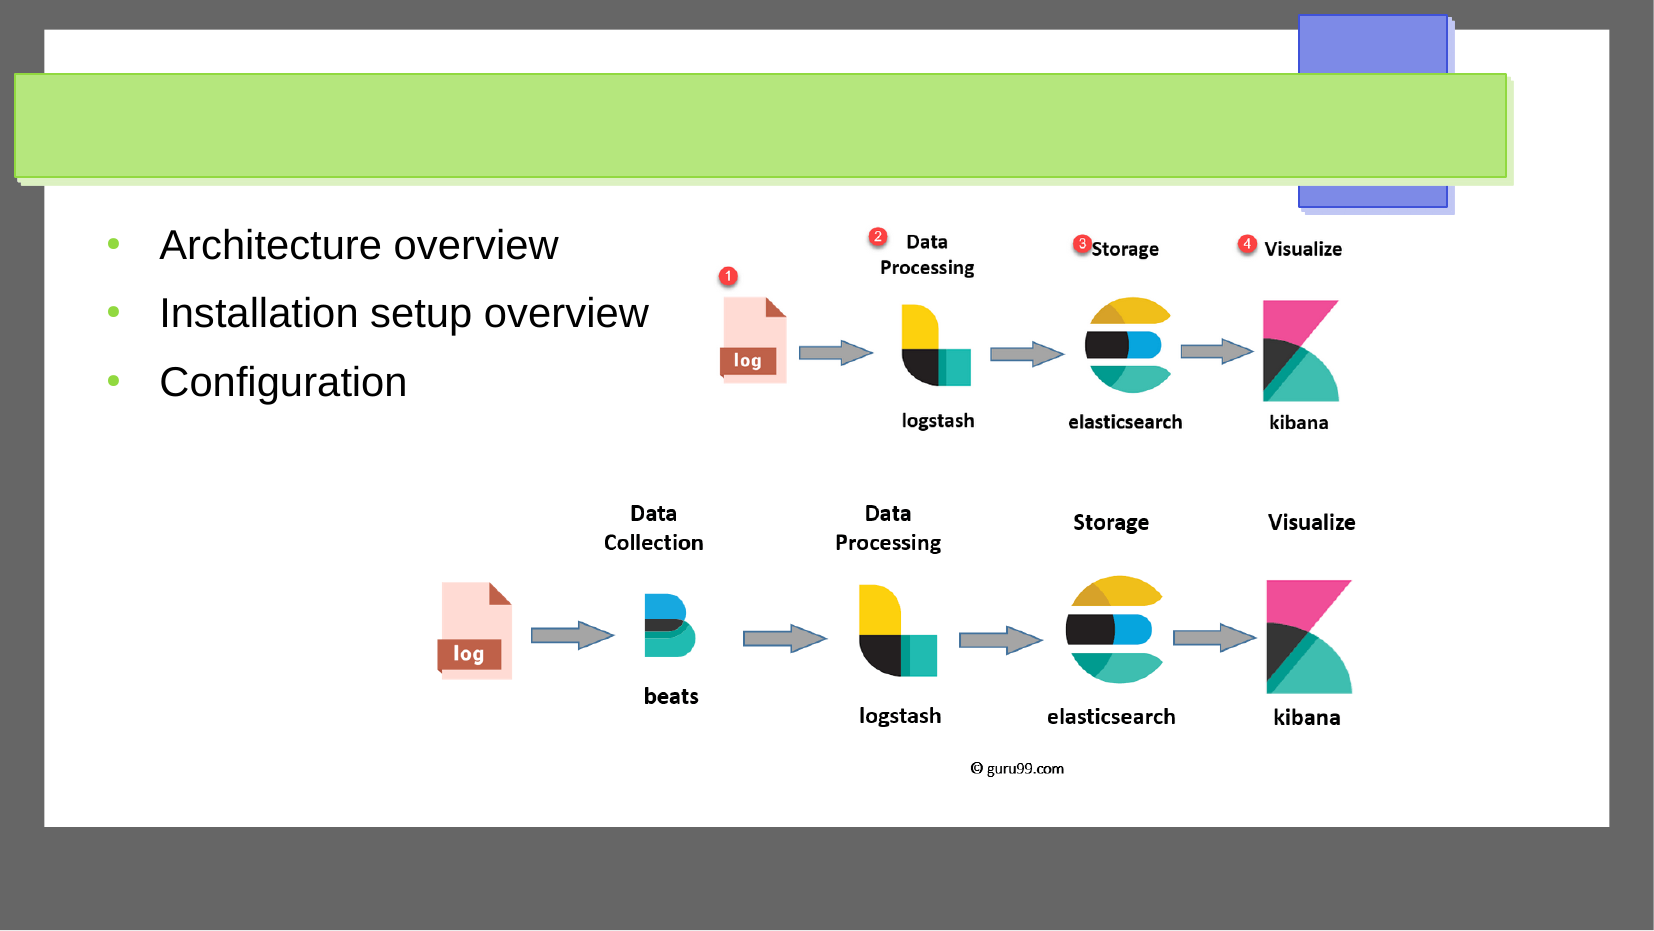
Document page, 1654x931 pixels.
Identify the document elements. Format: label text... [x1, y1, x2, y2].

picture [416, 487, 1388, 787]
list Architecture overview Installation setup overview Configuration [88, 221, 1565, 813]
picture [710, 221, 1351, 439]
